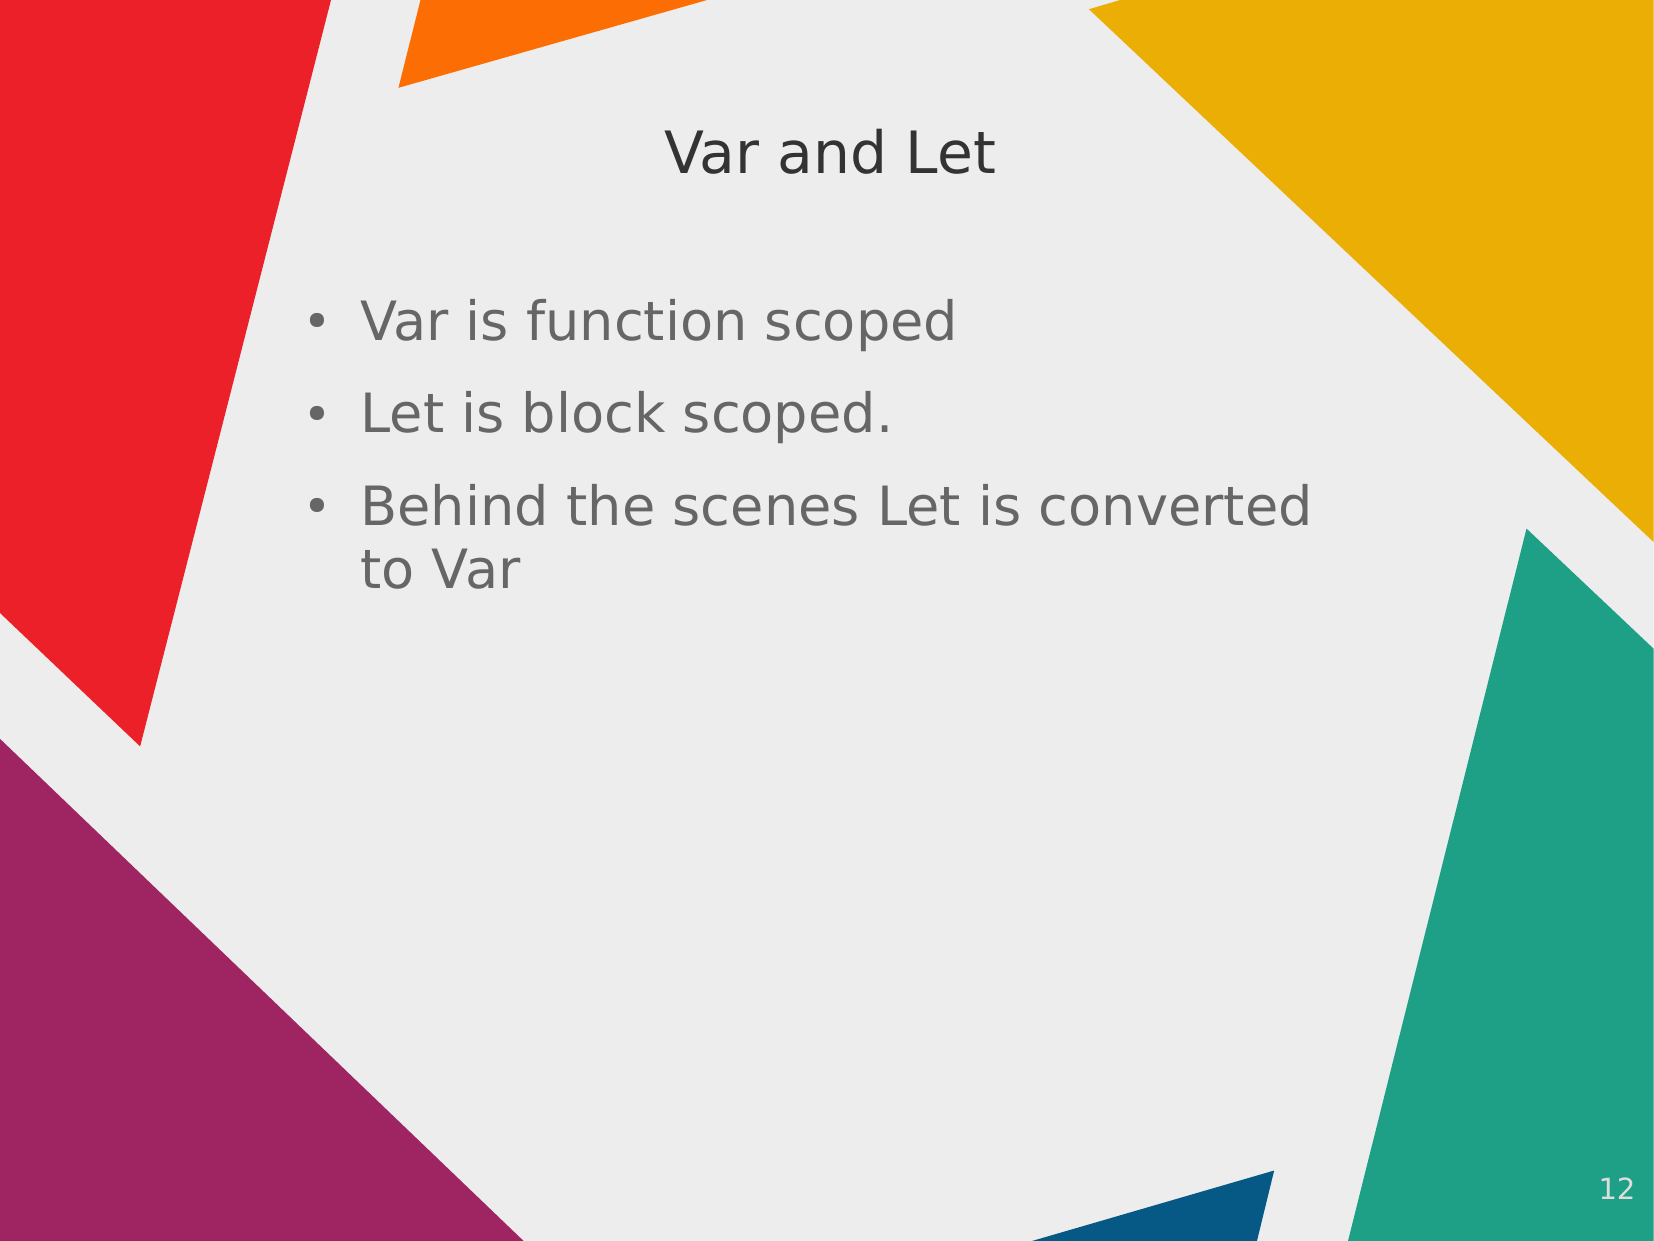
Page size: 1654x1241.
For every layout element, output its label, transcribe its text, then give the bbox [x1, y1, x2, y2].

title Var and Let [289, 49, 1372, 257]
list Var is function scoped Let is block scoped. Behind the scenes Let is converted to Var [289, 290, 1372, 1090]
